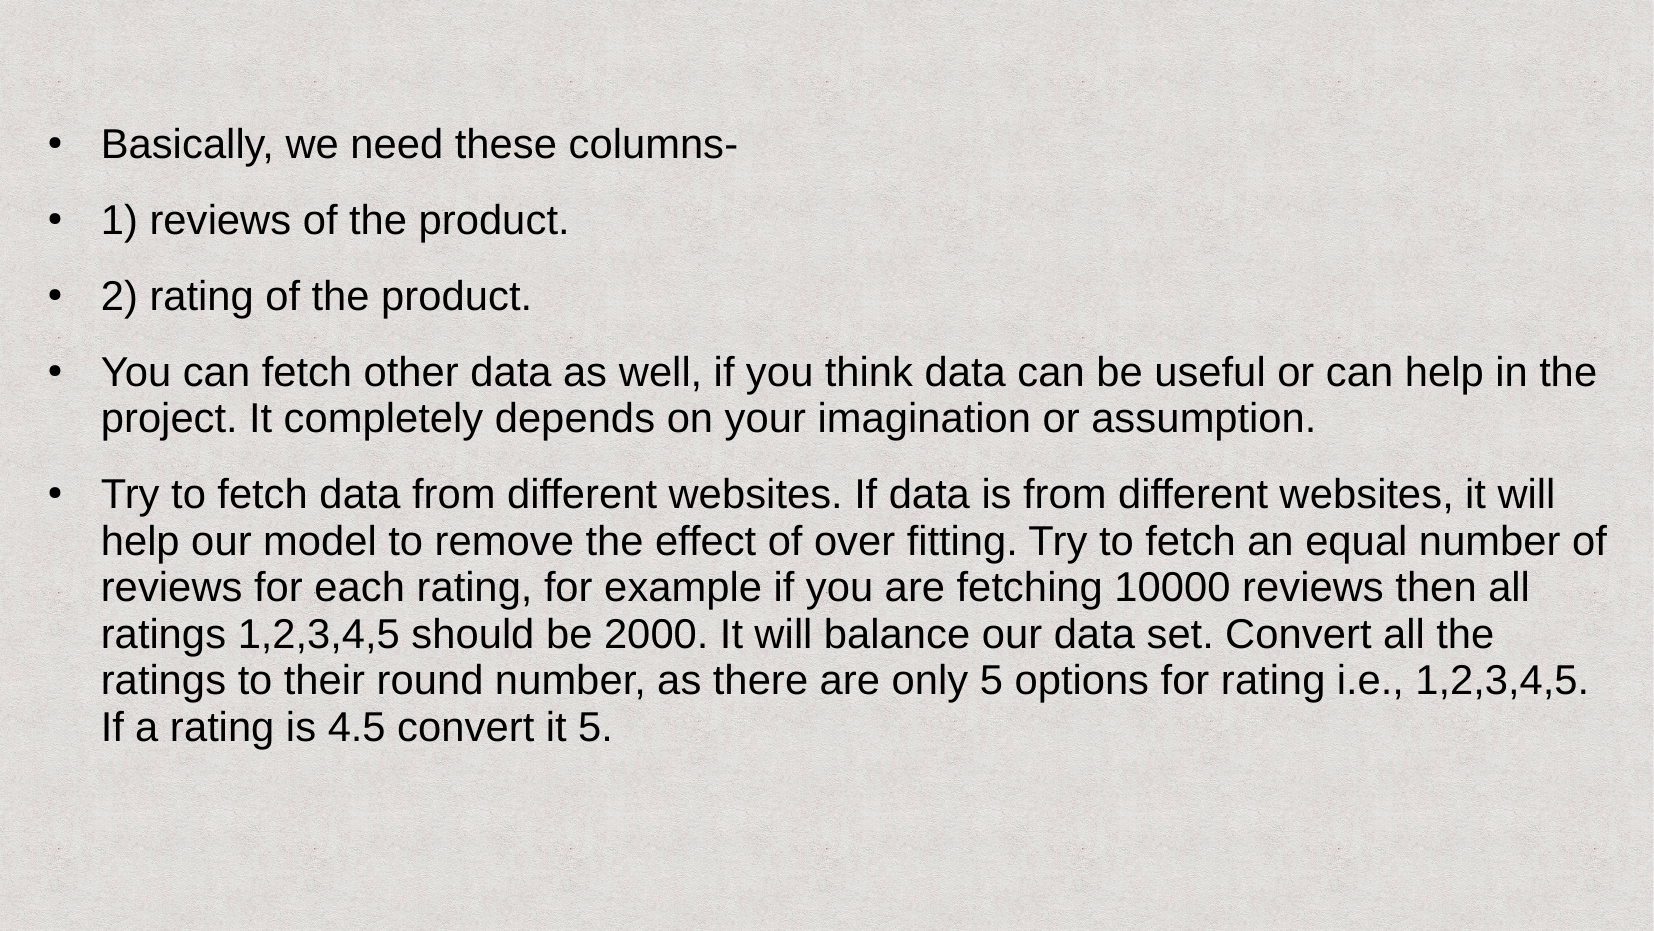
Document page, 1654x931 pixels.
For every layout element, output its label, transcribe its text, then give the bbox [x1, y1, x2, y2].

list Basically, we need these columns- 1) reviews of the product. 2) rating of the product. You can fetch other data as well, if you think data can be useful or can help in the project. It completely depends on your imagination or assumption. Try to fetch data from different websites. If data is from different websites, it will help our model to remove the effect of over fitting. Try to fetch an equal number of reviews for each rating, for example if you are fetching 10000 reviews then all ratings 1,2,3,4,5 should be 2000. It will balance our data set. Convert all the ratings to their round number, as there are only 5 options for rating i.e., 1,2,3,4,5. If a rating is 4.5 convert it 5. [30, 45, 1621, 886]
picture [0, 0, 1654, 931]
